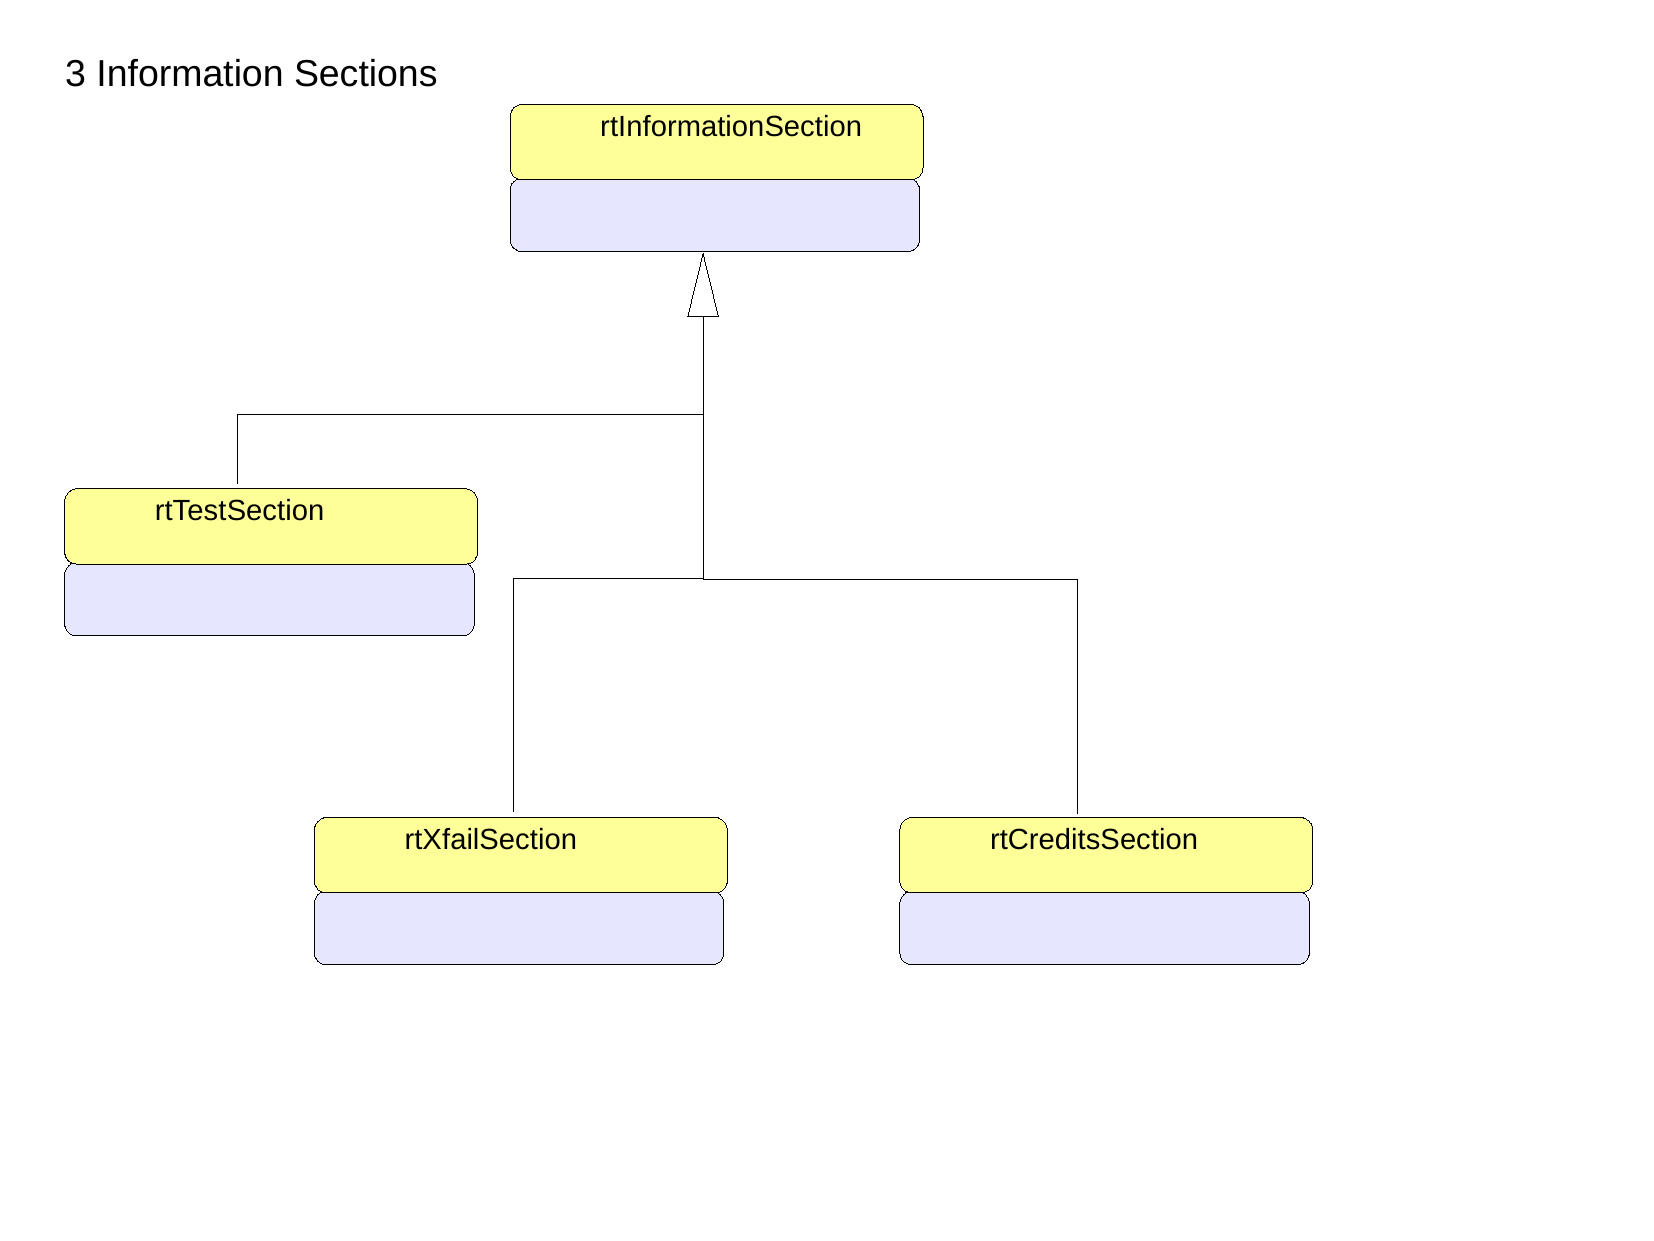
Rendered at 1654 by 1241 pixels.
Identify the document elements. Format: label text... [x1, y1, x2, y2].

text_box rtTestSection [140, 486, 343, 535]
text_box rtInformationSection [585, 102, 878, 151]
text_box [510, 104, 924, 252]
text_box [64, 488, 478, 636]
text_box 3 Information Sections [50, 44, 453, 102]
text_box [314, 817, 728, 965]
text_box [899, 817, 1313, 965]
text_box rtXfailSection [389, 815, 593, 864]
text_box rtCreditsSection [975, 815, 1214, 864]
